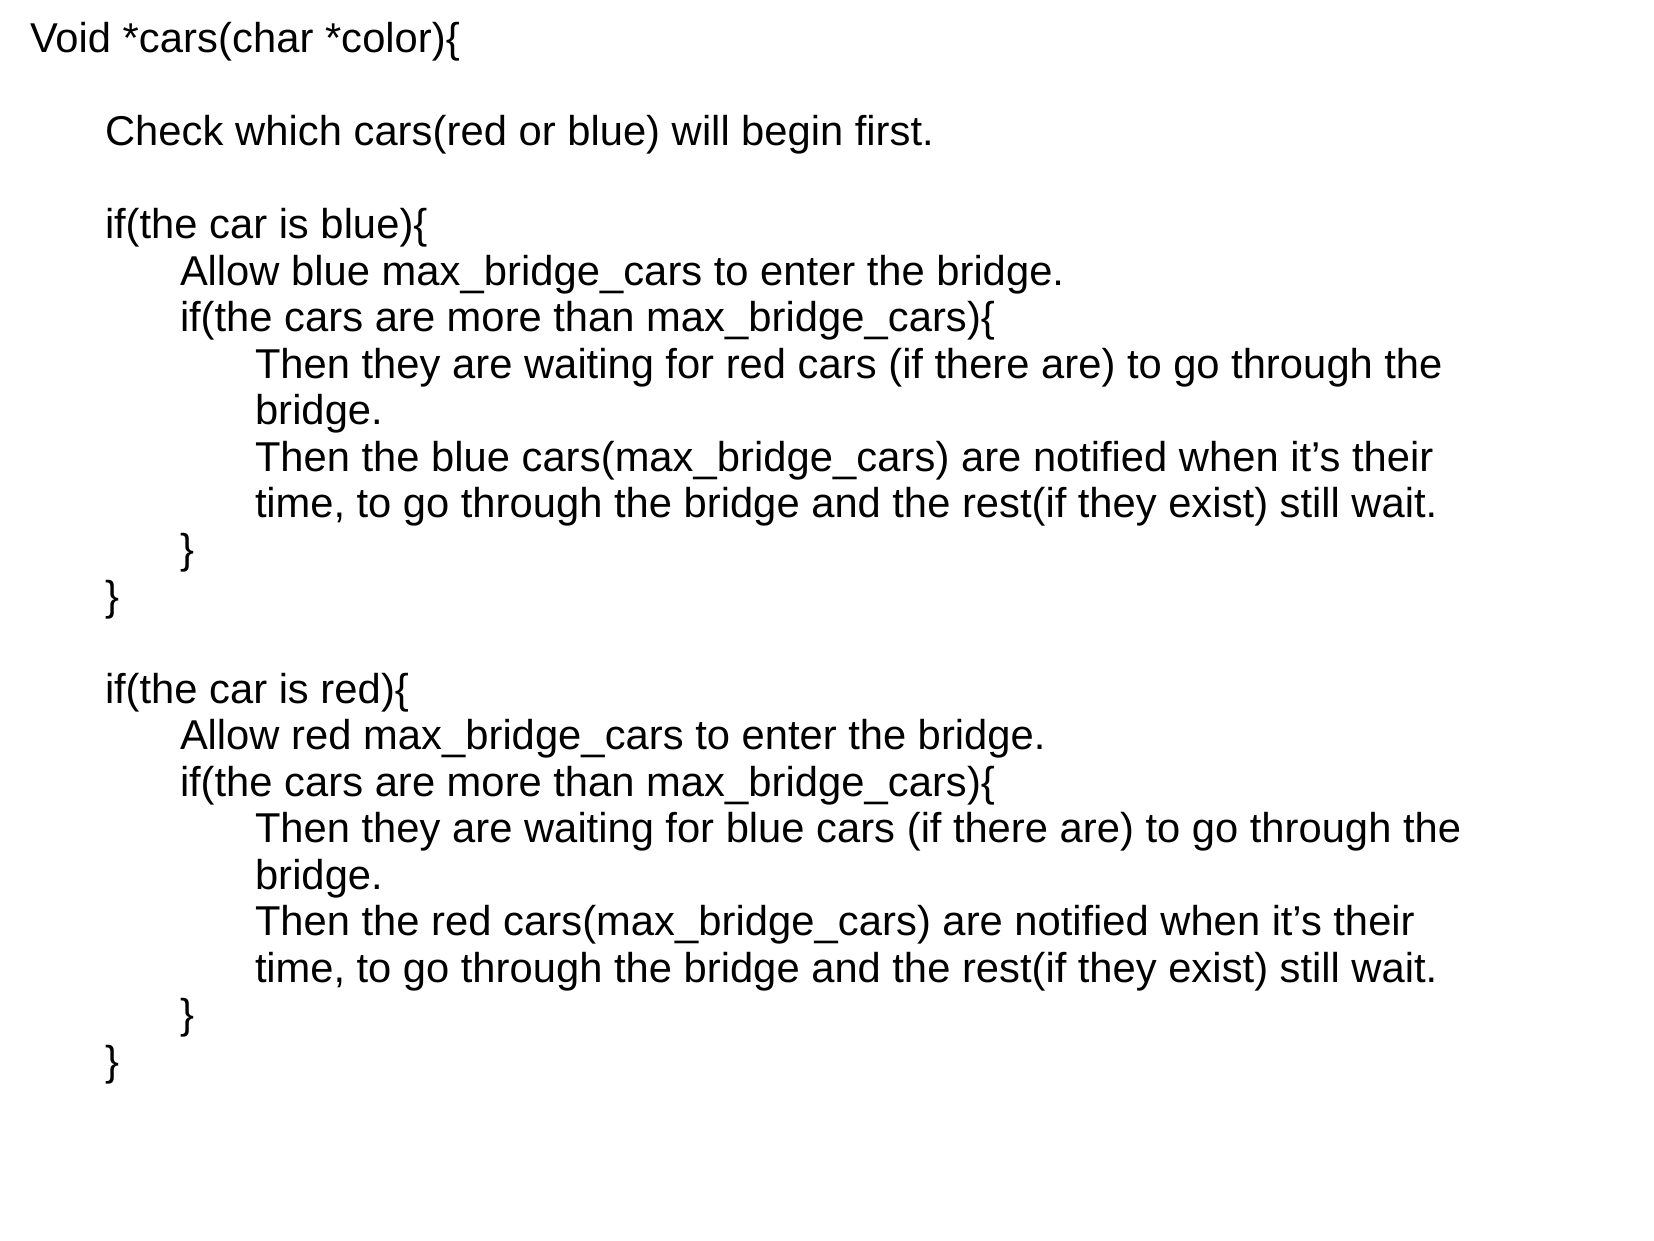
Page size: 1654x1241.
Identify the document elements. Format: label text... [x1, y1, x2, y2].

subtitle Void *cars(char *color){ Check which cars(red or blue) will begin first. if(the car is blue){ Allow blue max_bridge_cars to enter the bridge. if(the cars are more than max_bridge_cars){ Then they are waiting for red cars (if there are) to go through the bridge. Then the blue cars(max_bridge_cars) are notified when it’s their time, to go through the bridge and the rest(if they exist) still wait. } } if(the car is red){ Allow red max_bridge_cars to enter the bridge. if(the cars are more than max_bridge_cars){ Then they are waiting for blue cars (if there are) to go through the bridge. Then the red cars(max_bridge_cars) are notified when it’s their time, to go through the bridge and the rest(if they exist) still wait. } } [30, 15, 1519, 1177]
